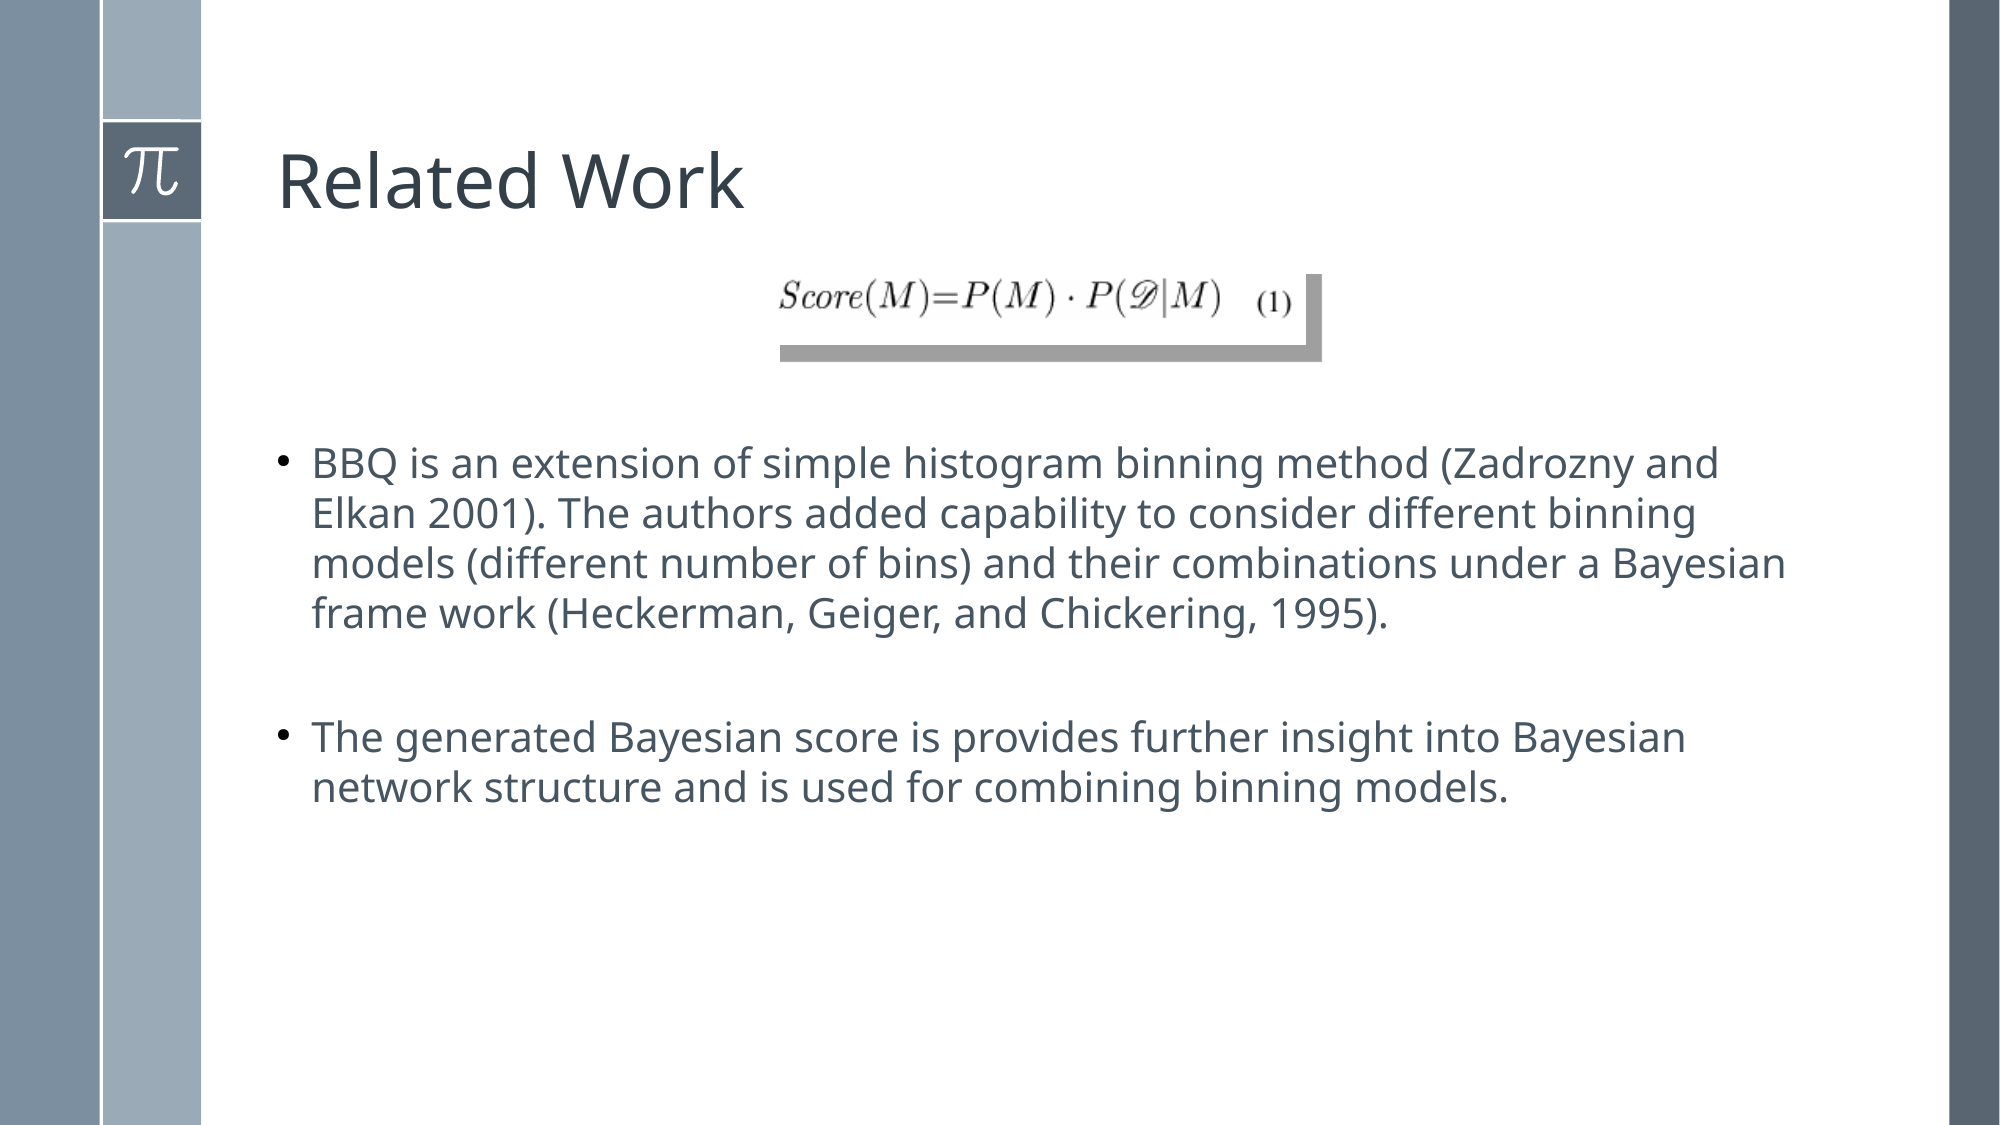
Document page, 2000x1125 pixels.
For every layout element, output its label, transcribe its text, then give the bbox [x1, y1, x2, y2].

text_box Related Work [261, 29, 1867, 233]
text_box BBQ is an extension of simple histogram binning method (Zadrozny and Elkan 2001). The authors added capability to consider different binning models (different number of bins) and their combinations under a Bayesian frame work (Heckerman, Geiger, and Chickering, 1995). The generated Bayesian score is provides further insight into Bayesian network structure and is used for combining binning models. [261, 262, 1845, 1013]
picture [762, 255, 1306, 346]
